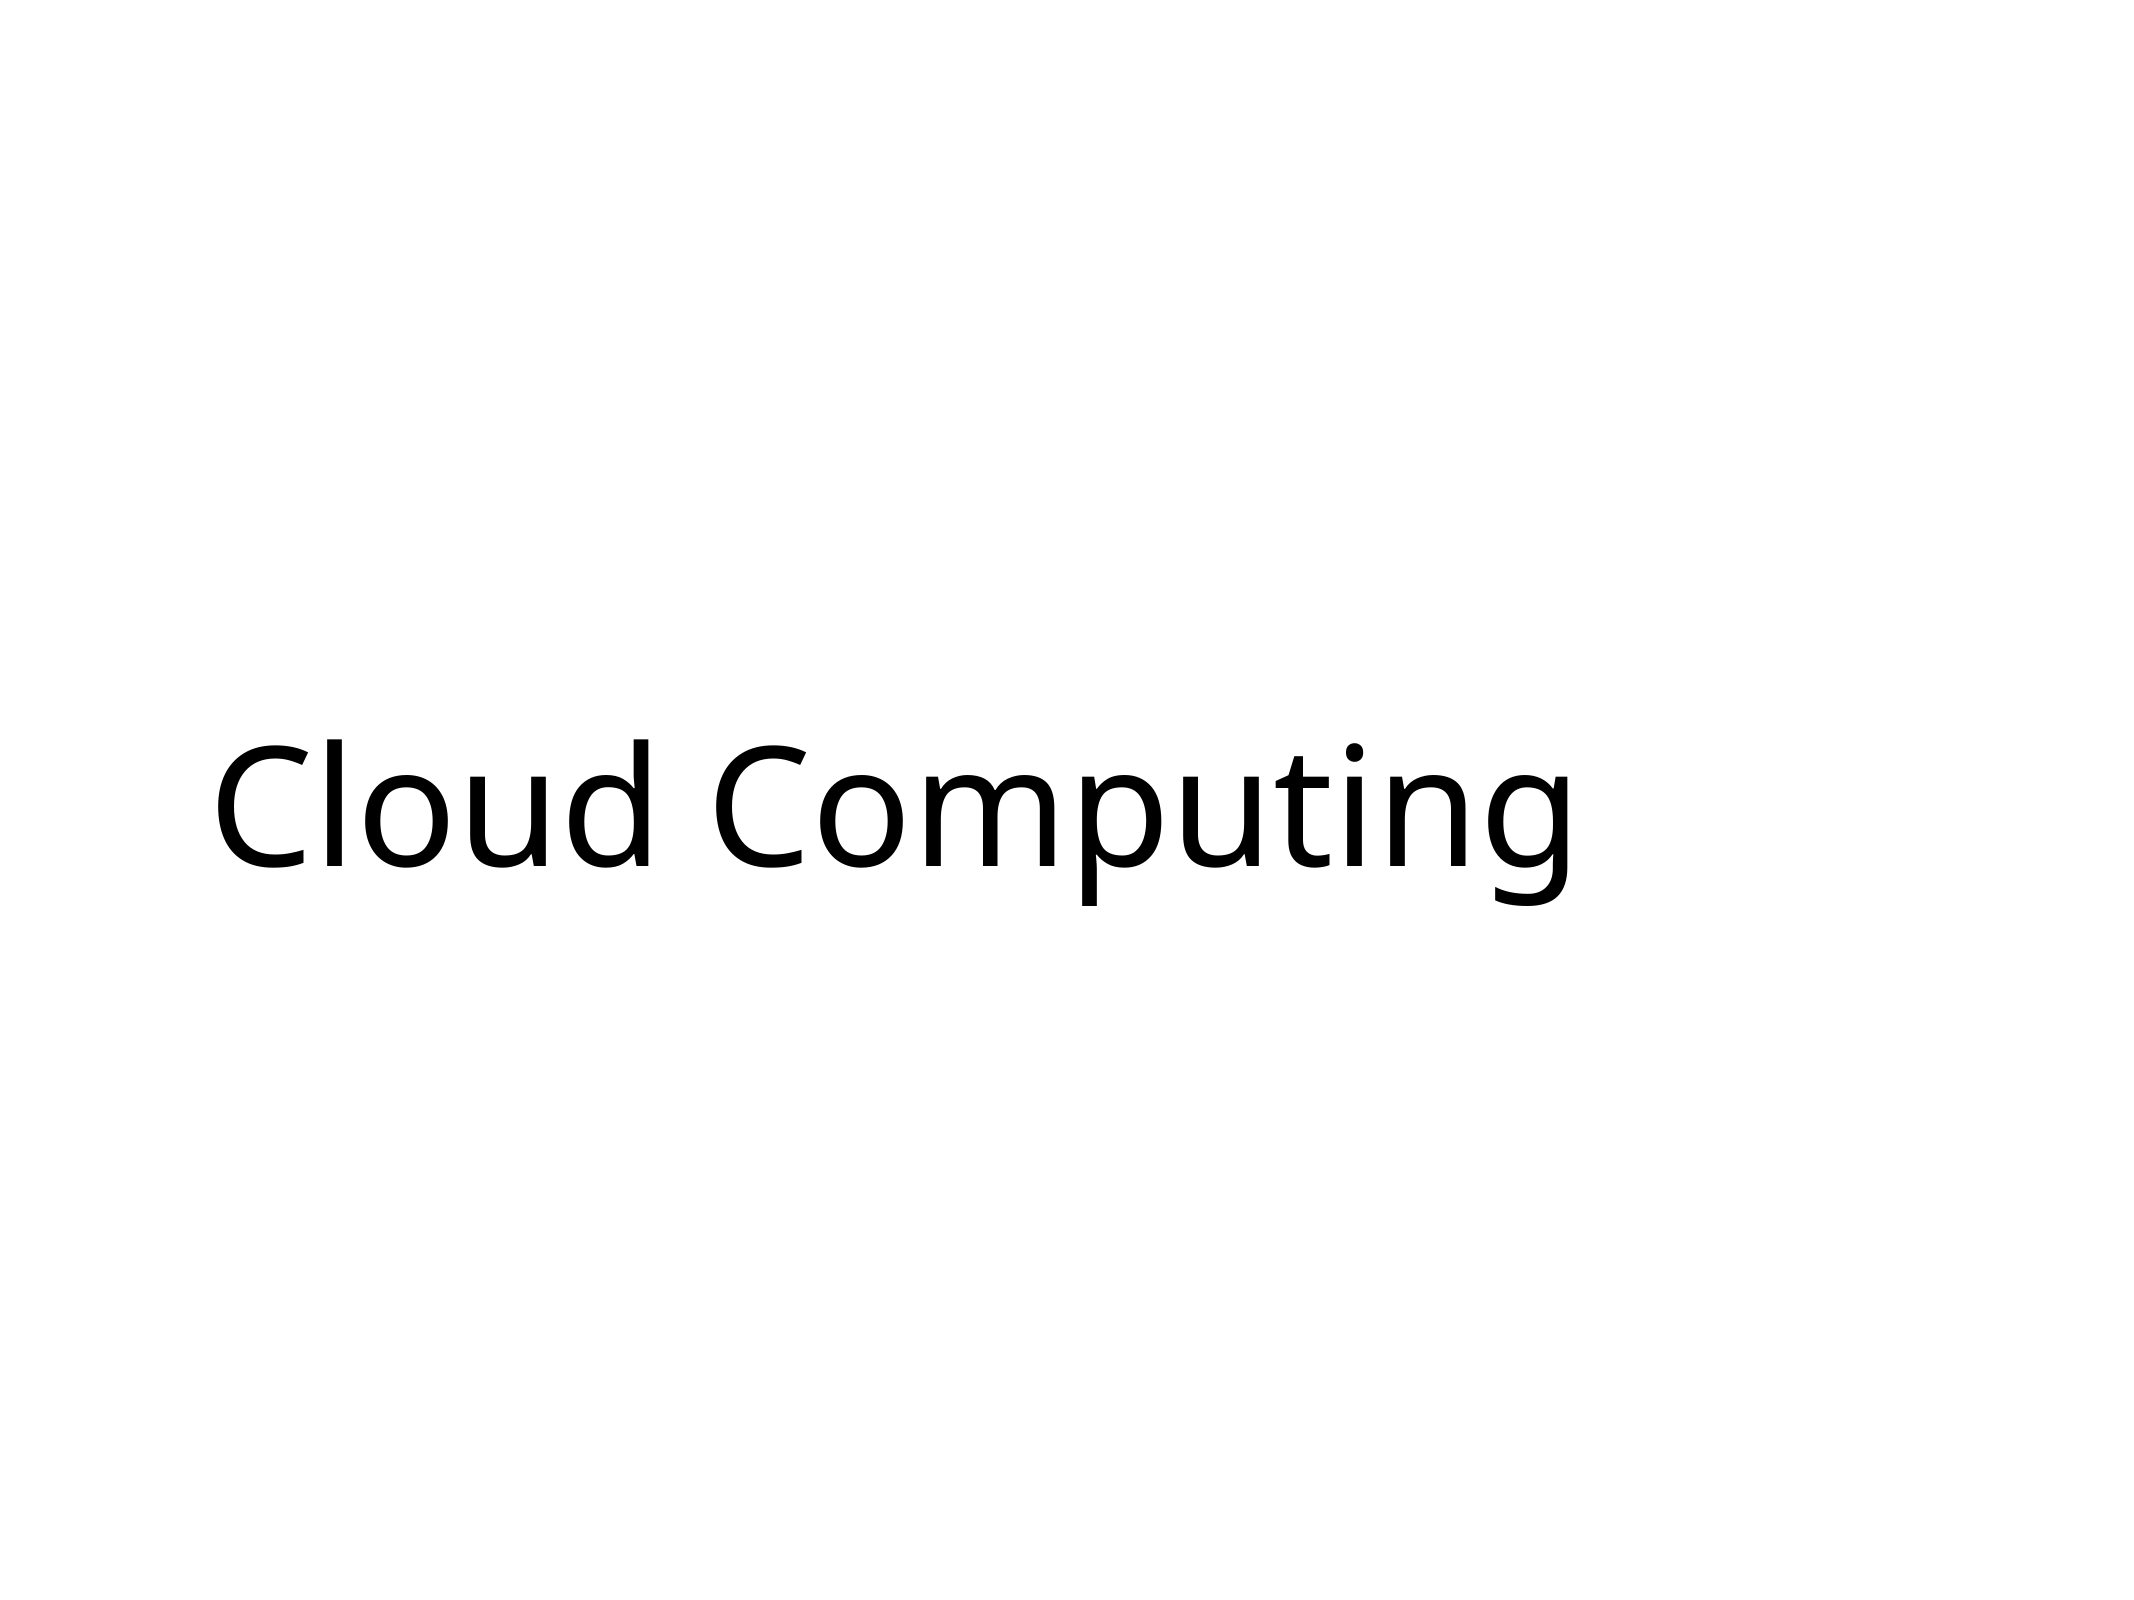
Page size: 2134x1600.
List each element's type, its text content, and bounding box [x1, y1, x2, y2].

title Cloud Computing [208, 529, 1925, 1071]
